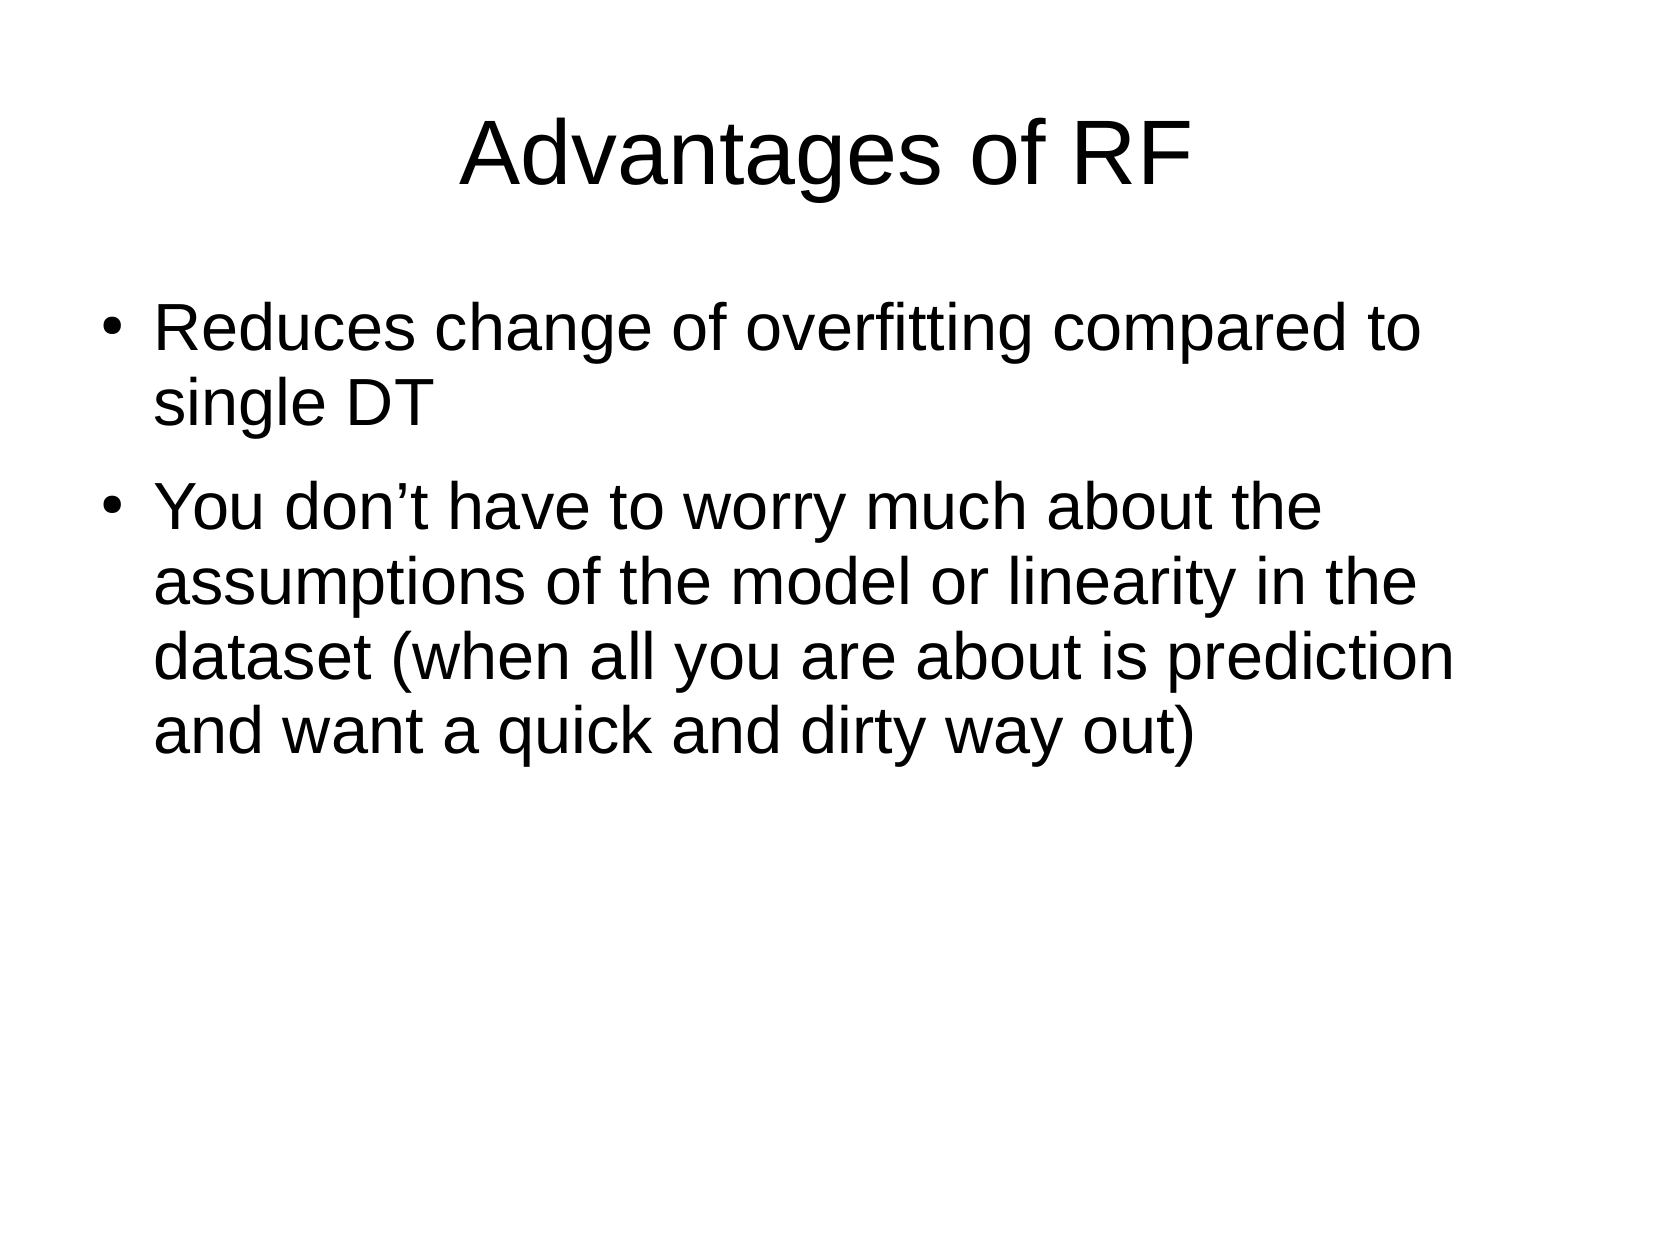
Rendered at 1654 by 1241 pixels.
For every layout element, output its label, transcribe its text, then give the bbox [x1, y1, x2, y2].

title Advantages of RF [82, 49, 1571, 257]
list Reduces change of overfitting compared to single DT You don’t have to worry much about the assumptions of the model or linearity in the dataset (when all you are about is prediction and want a quick and dirty way out) [82, 290, 1571, 1010]
